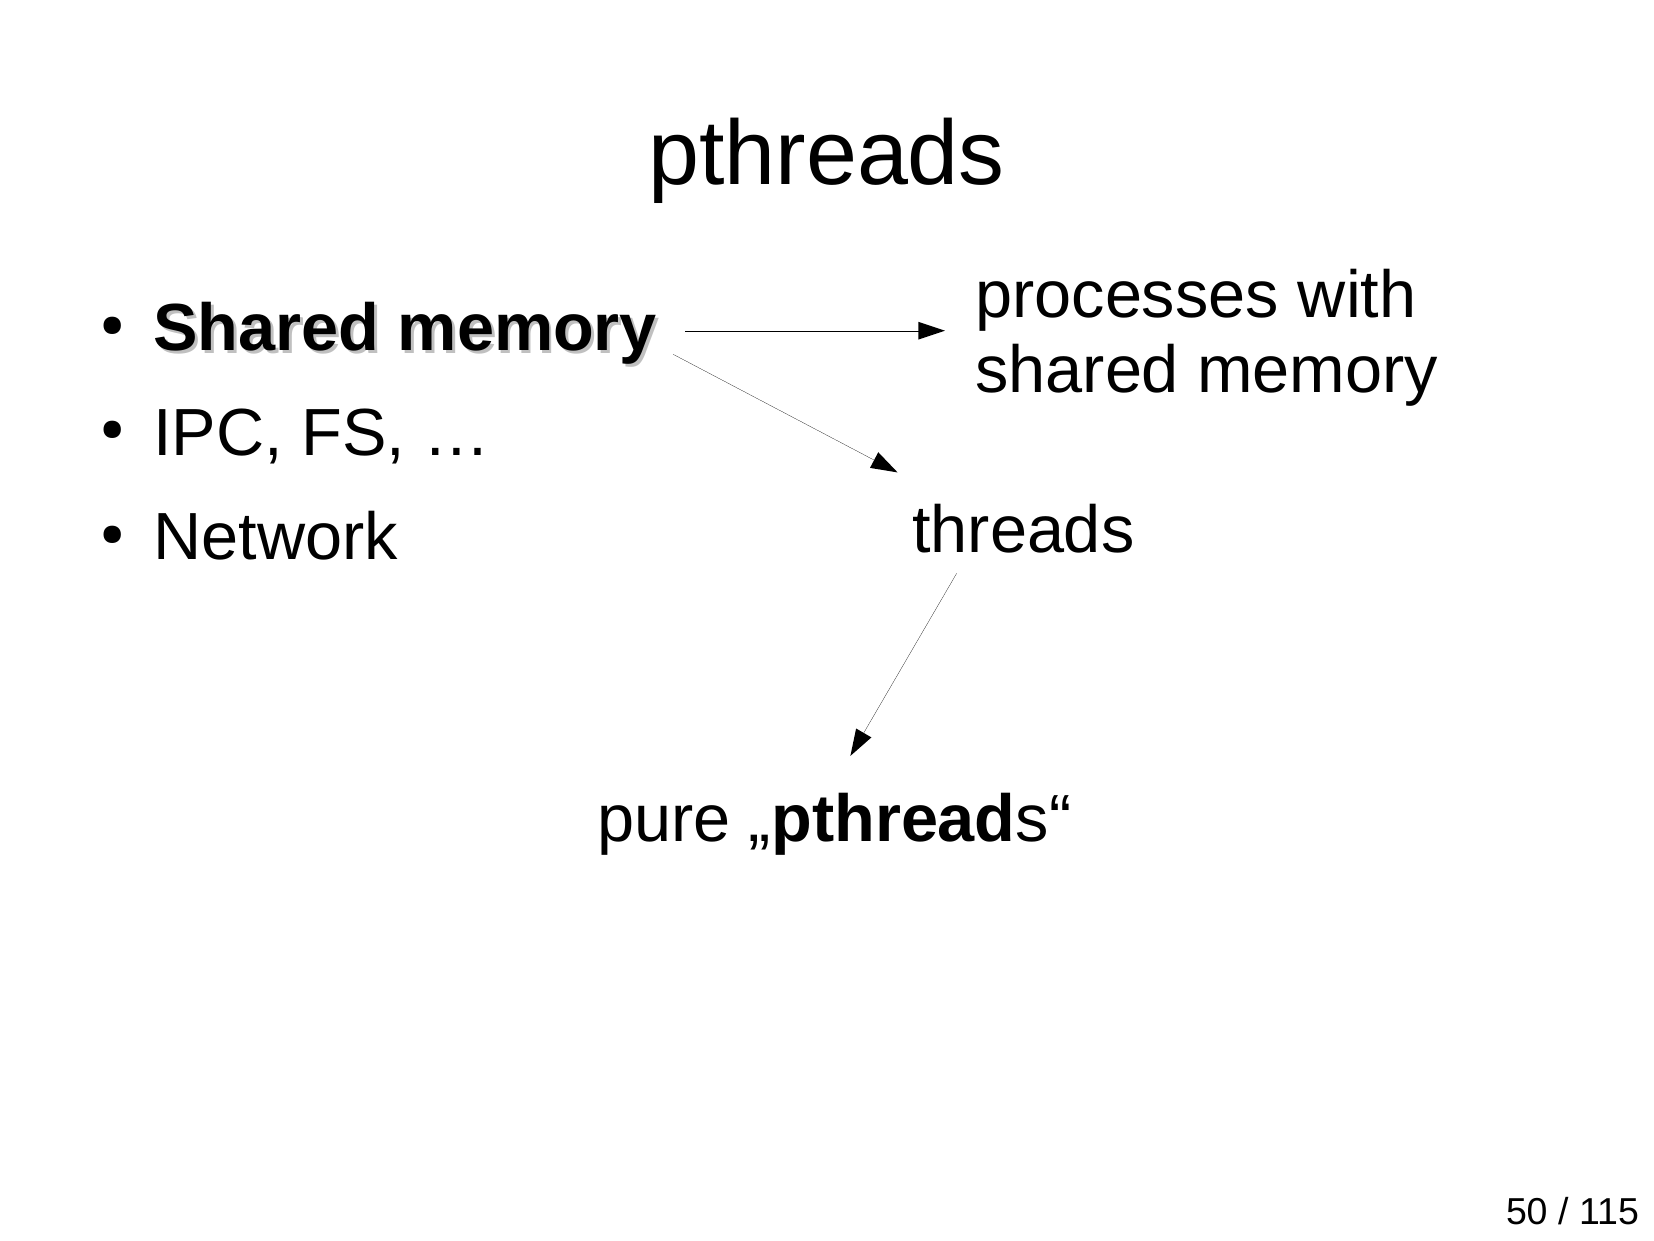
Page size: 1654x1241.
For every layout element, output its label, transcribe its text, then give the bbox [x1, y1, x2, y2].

list Shared memory IPC, FS, … Network [82, 290, 1571, 1010]
text_box <number> / 115 [1380, 1183, 1654, 1241]
text_box processes with shared memory [960, 250, 1455, 415]
title pthreads [82, 49, 1571, 257]
text_box threads [897, 484, 1151, 574]
text_box pure „pthreads“ [582, 773, 1088, 863]
